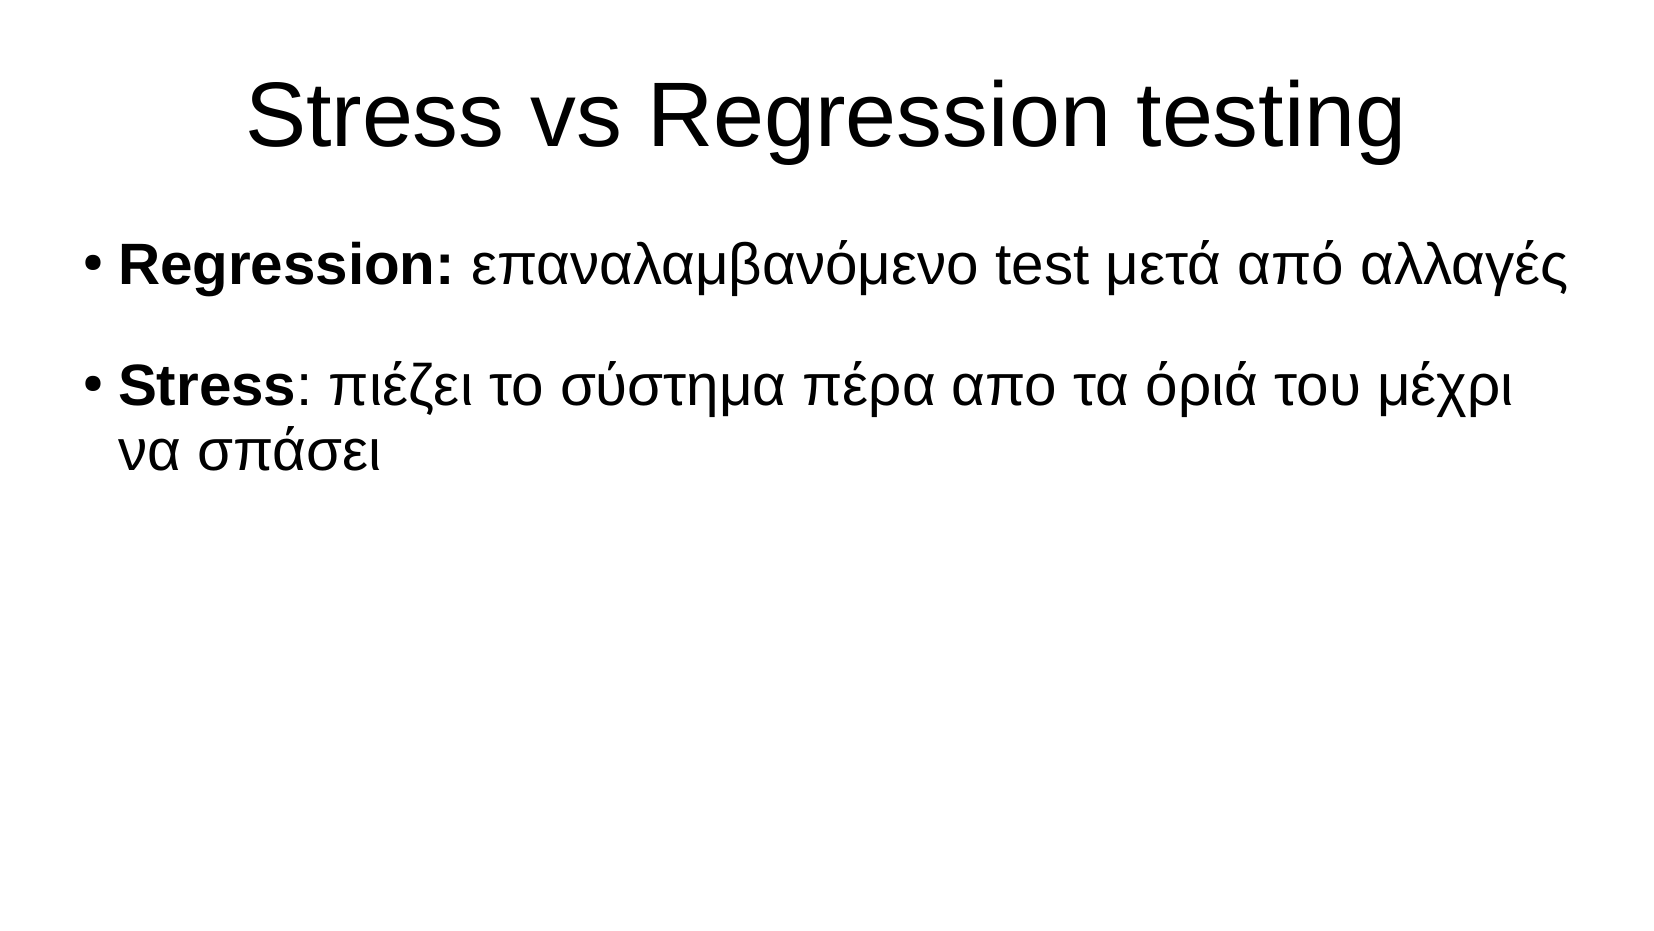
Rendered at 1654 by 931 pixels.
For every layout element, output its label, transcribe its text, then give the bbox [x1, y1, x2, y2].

title Stress vs Regression testing [82, 37, 1571, 193]
subtitle Regression: επαναλαμβανόμενο test μετά από αλλαγές Stress: πιέζει το σύστημα πέρα απο τα όριά του μέχρι να σπάσει [82, 217, 1571, 758]
